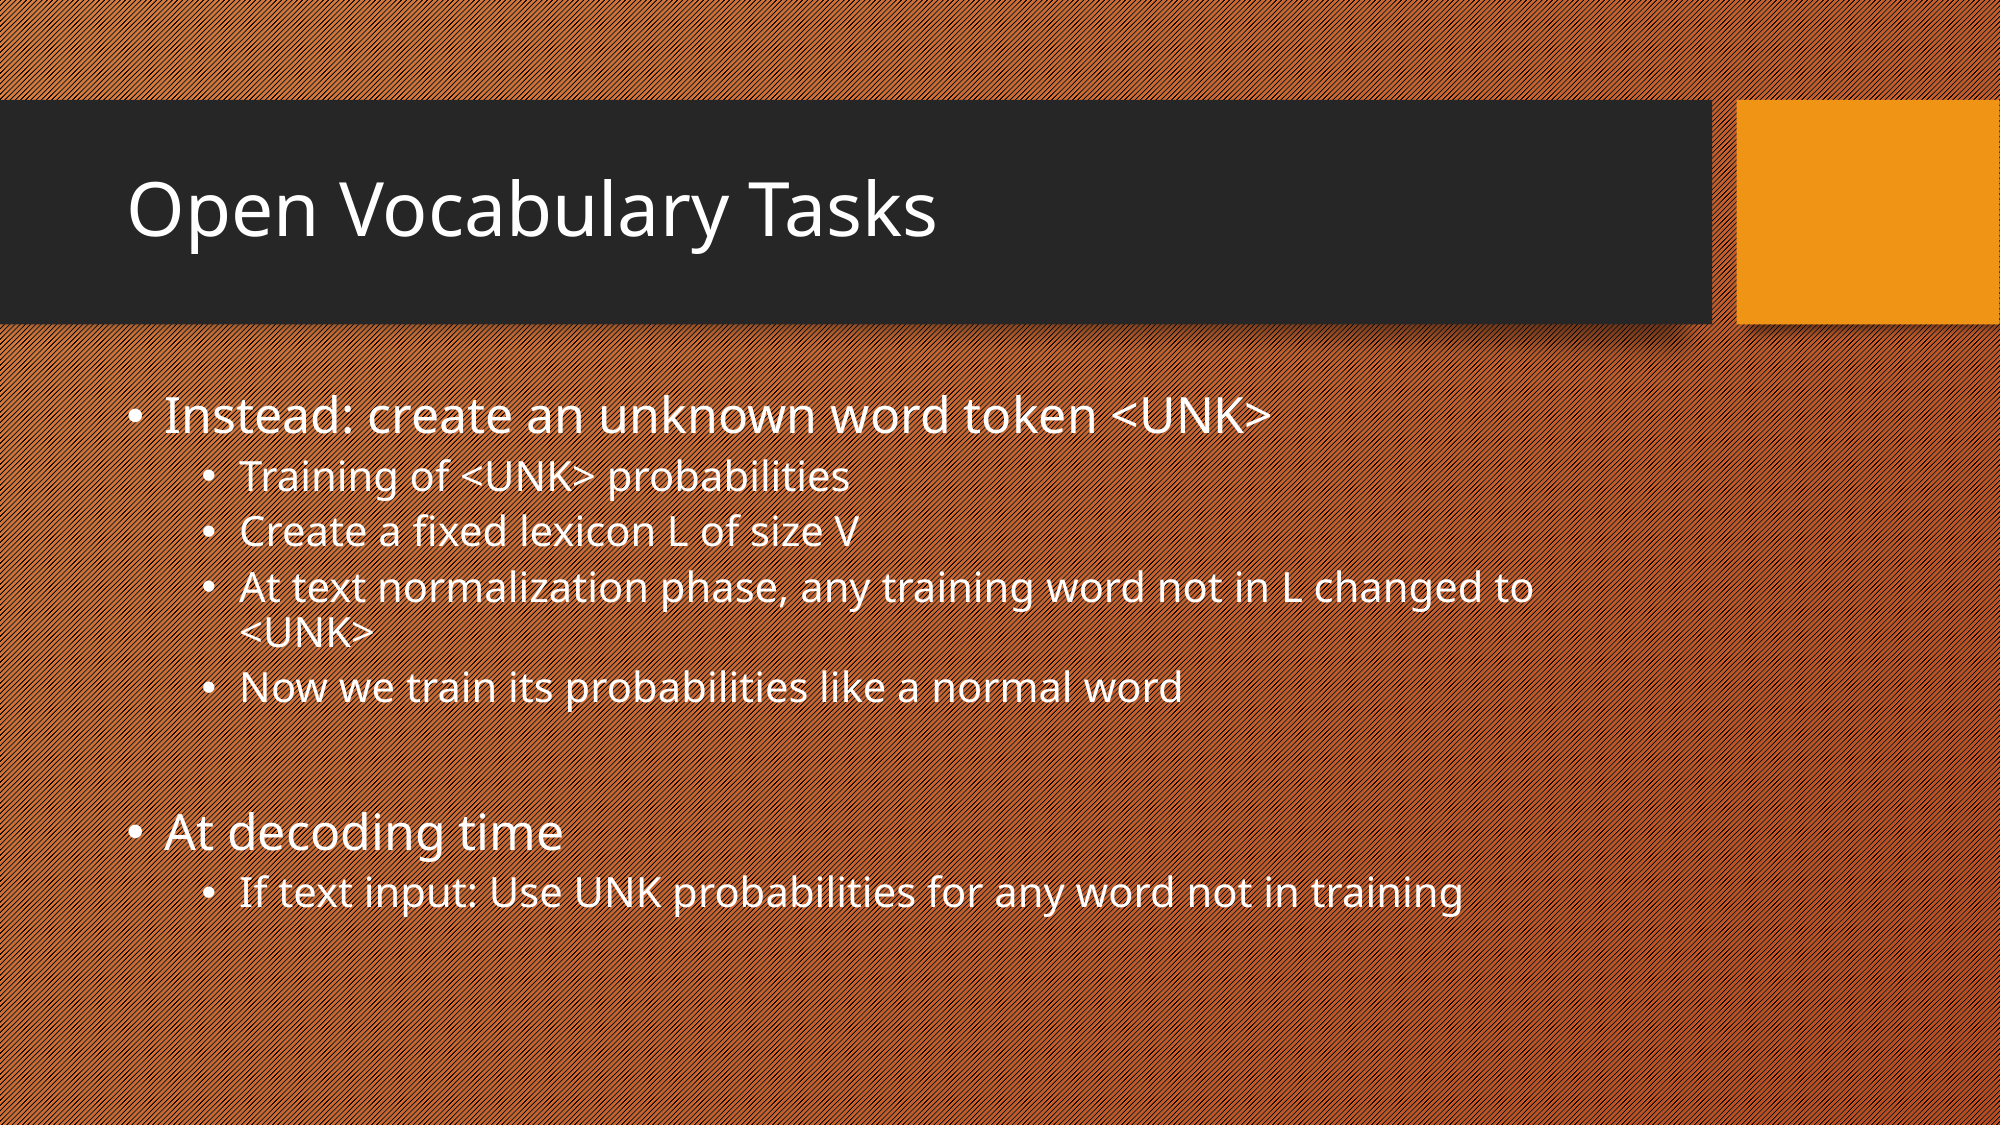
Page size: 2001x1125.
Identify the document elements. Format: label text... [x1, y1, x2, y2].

picture [0, 0, 2000, 1125]
title Open Vocabulary Tasks [111, 123, 1689, 301]
list Instead: create an unknown word token <UNK> Training of <UNK> probabilities Create a fixed lexicon L of size V At text normalization phase, any training word not in L changed to <UNK> Now we train its probabilities like a normal word At decoding time If text input: Use UNK probabilities for any word not in training [111, 383, 1689, 974]
